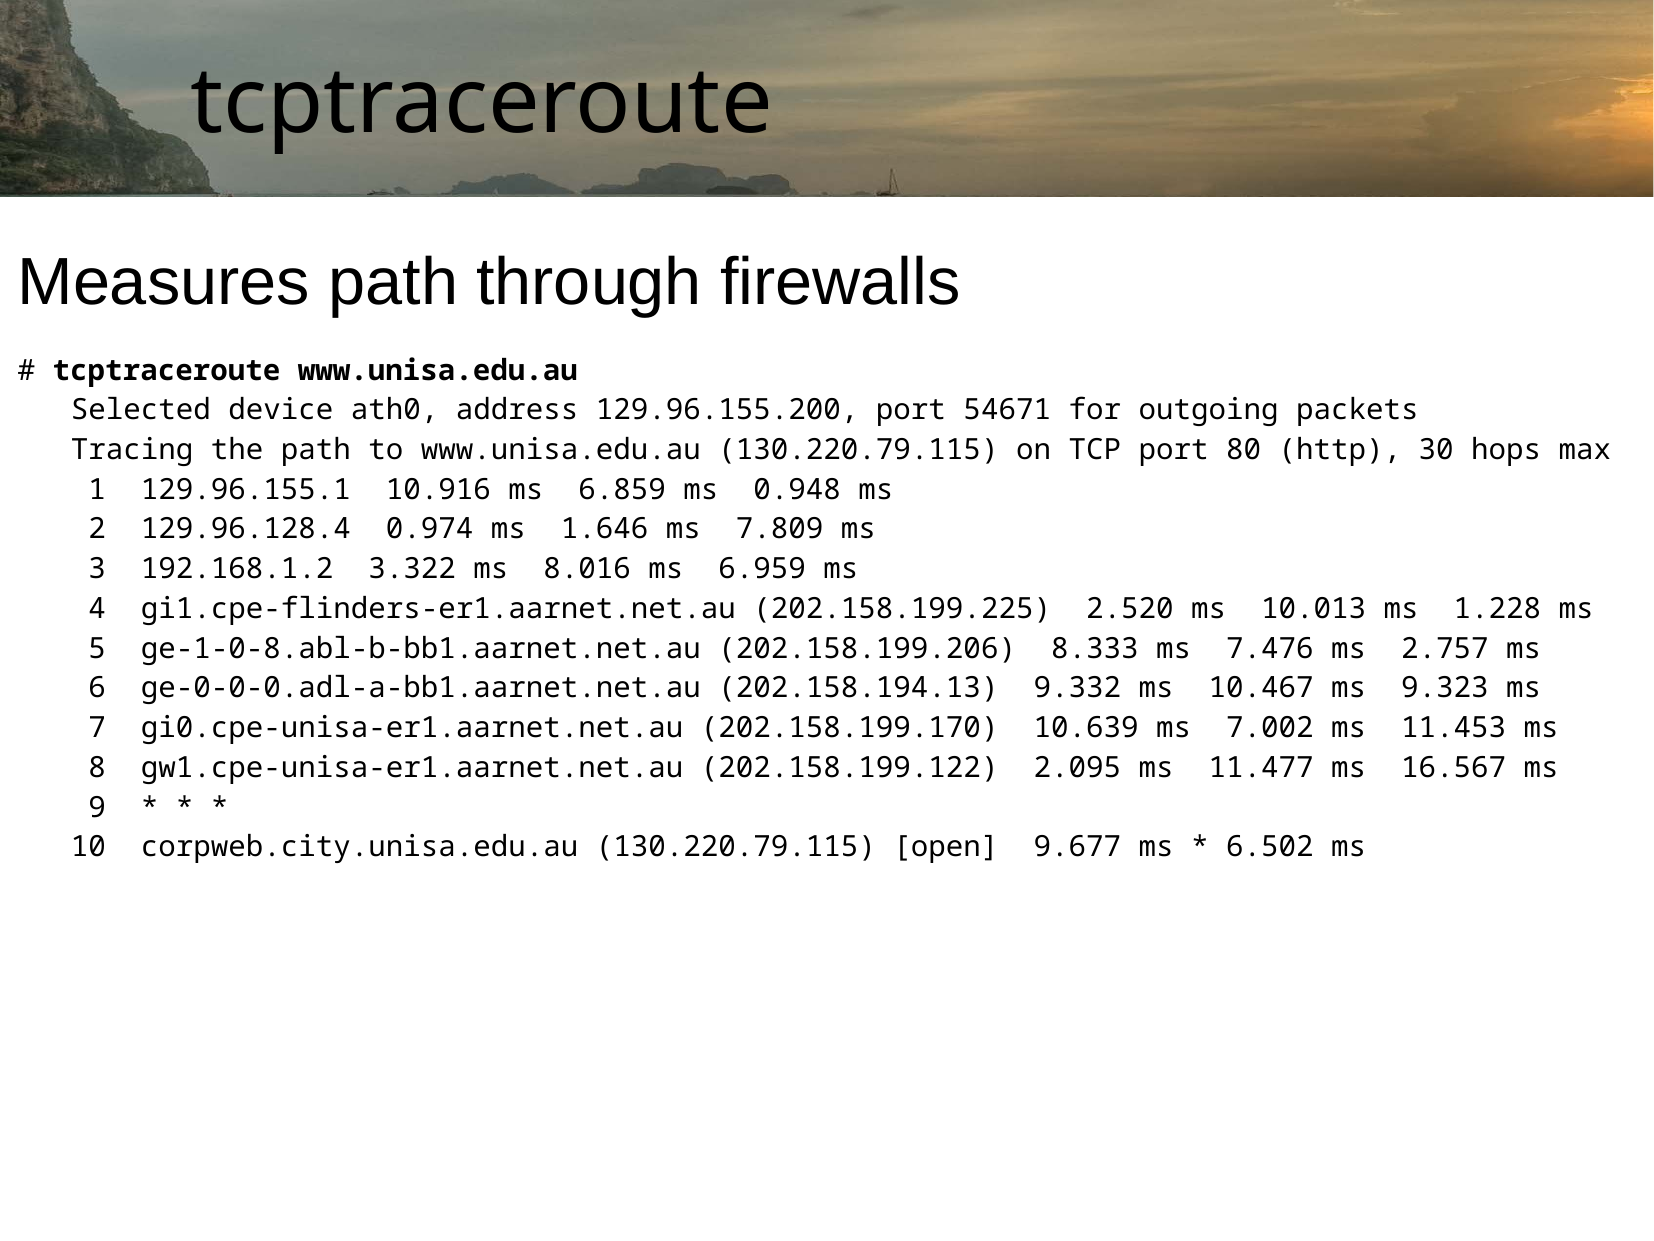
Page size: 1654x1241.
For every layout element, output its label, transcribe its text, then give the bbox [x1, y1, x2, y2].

title tcptraceroute [190, 0, 1571, 194]
picture [0, 0, 1654, 197]
list Measures path through firewalls # tcptraceroute www.unisa.edu.au Selected device ath0, address 129.96.155.200, port 54671 for outgoing packets Tracing the path to www.unisa.edu.au (130.220.79.115) on TCP port 80 (http), 30 hops max 1 129.96.155.1 10.916 ms 6.859 ms 0.948 ms 2 129.96.128.4 0.974 ms 1.646 ms 7.809 ms 3 192.168.1.2 3.322 ms 8.016 ms 6.959 ms 4 gi1.cpe-flinders-er1.aarnet.net.au (202.158.199.225) 2.520 ms 10.013 ms 1.228 ms 5 ge-1-0-8.abl-b-bb1.aarnet.net.au (202.158.199.206) 8.333 ms 7.476 ms 2.757 ms 6 ge-0-0-0.adl-a-bb1.aarnet.net.au (202.158.194.13) 9.332 ms 10.467 ms 9.323 ms 7 gi0.cpe-unisa-er1.aarnet.net.au (202.158.199.170) 10.639 ms 7.002 ms 11.453 ms 8 gw1.cpe-unisa-er1.aarnet.net.au (202.158.199.122) 2.095 ms 11.477 ms 16.567 ms 9 * * * 10 corpweb.city.unisa.edu.au (130.220.79.115) [open] 9.677 ms * 6.502 ms [0, 244, 1654, 1225]
